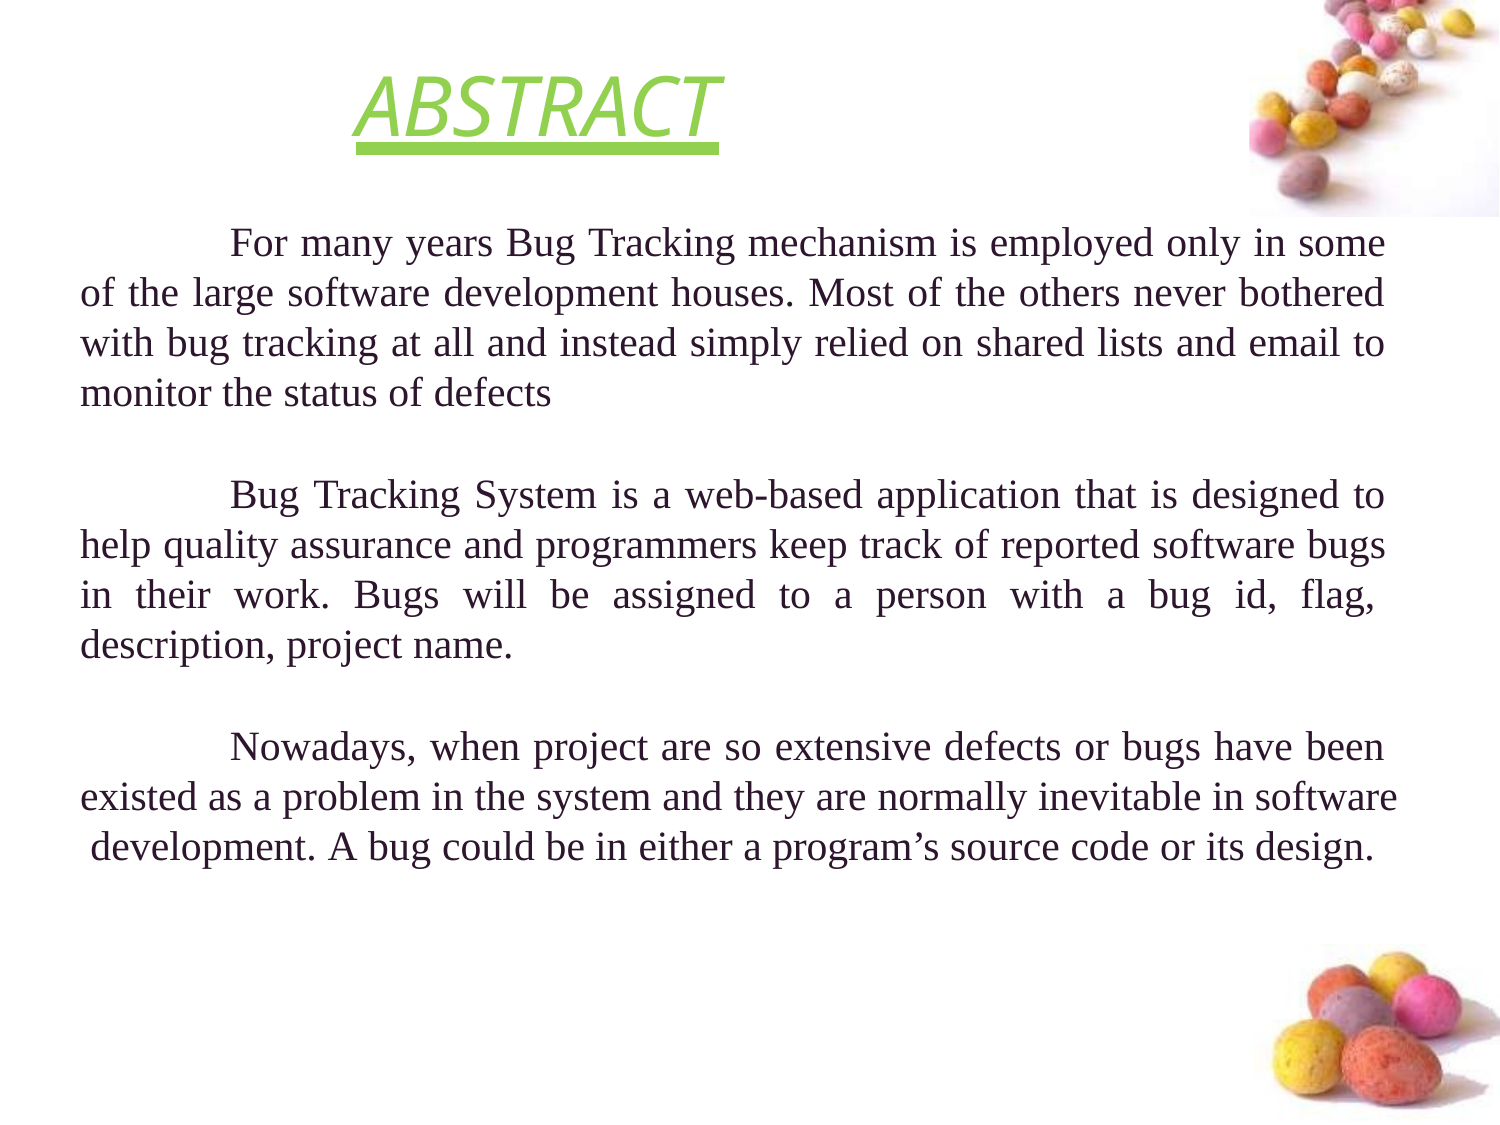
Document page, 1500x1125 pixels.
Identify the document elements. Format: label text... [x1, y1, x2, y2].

picture [1249, 0, 1500, 217]
title ABSTRACT [354, 50, 872, 253]
text_box For many years Bug Tracking mechanism is employed only in some of the large software development houses. Most of the others never bothered with bug tracking at all and instead simply relied on shared lists and email to monitor the status of defects Bug Tracking System is a web-based application that is designed to help quality assurance and programmers keep track of reported software bugs in their work. Bugs will be assigned to a person with a bug id, flag, description, project name. Nowadays, when project are so extensive defects or bugs have been existed as a problem in the system and they are normally inevitable in software development. A bug could be in either a program’s source code or its design. [77, 212, 1400, 869]
picture [1254, 944, 1500, 1122]
